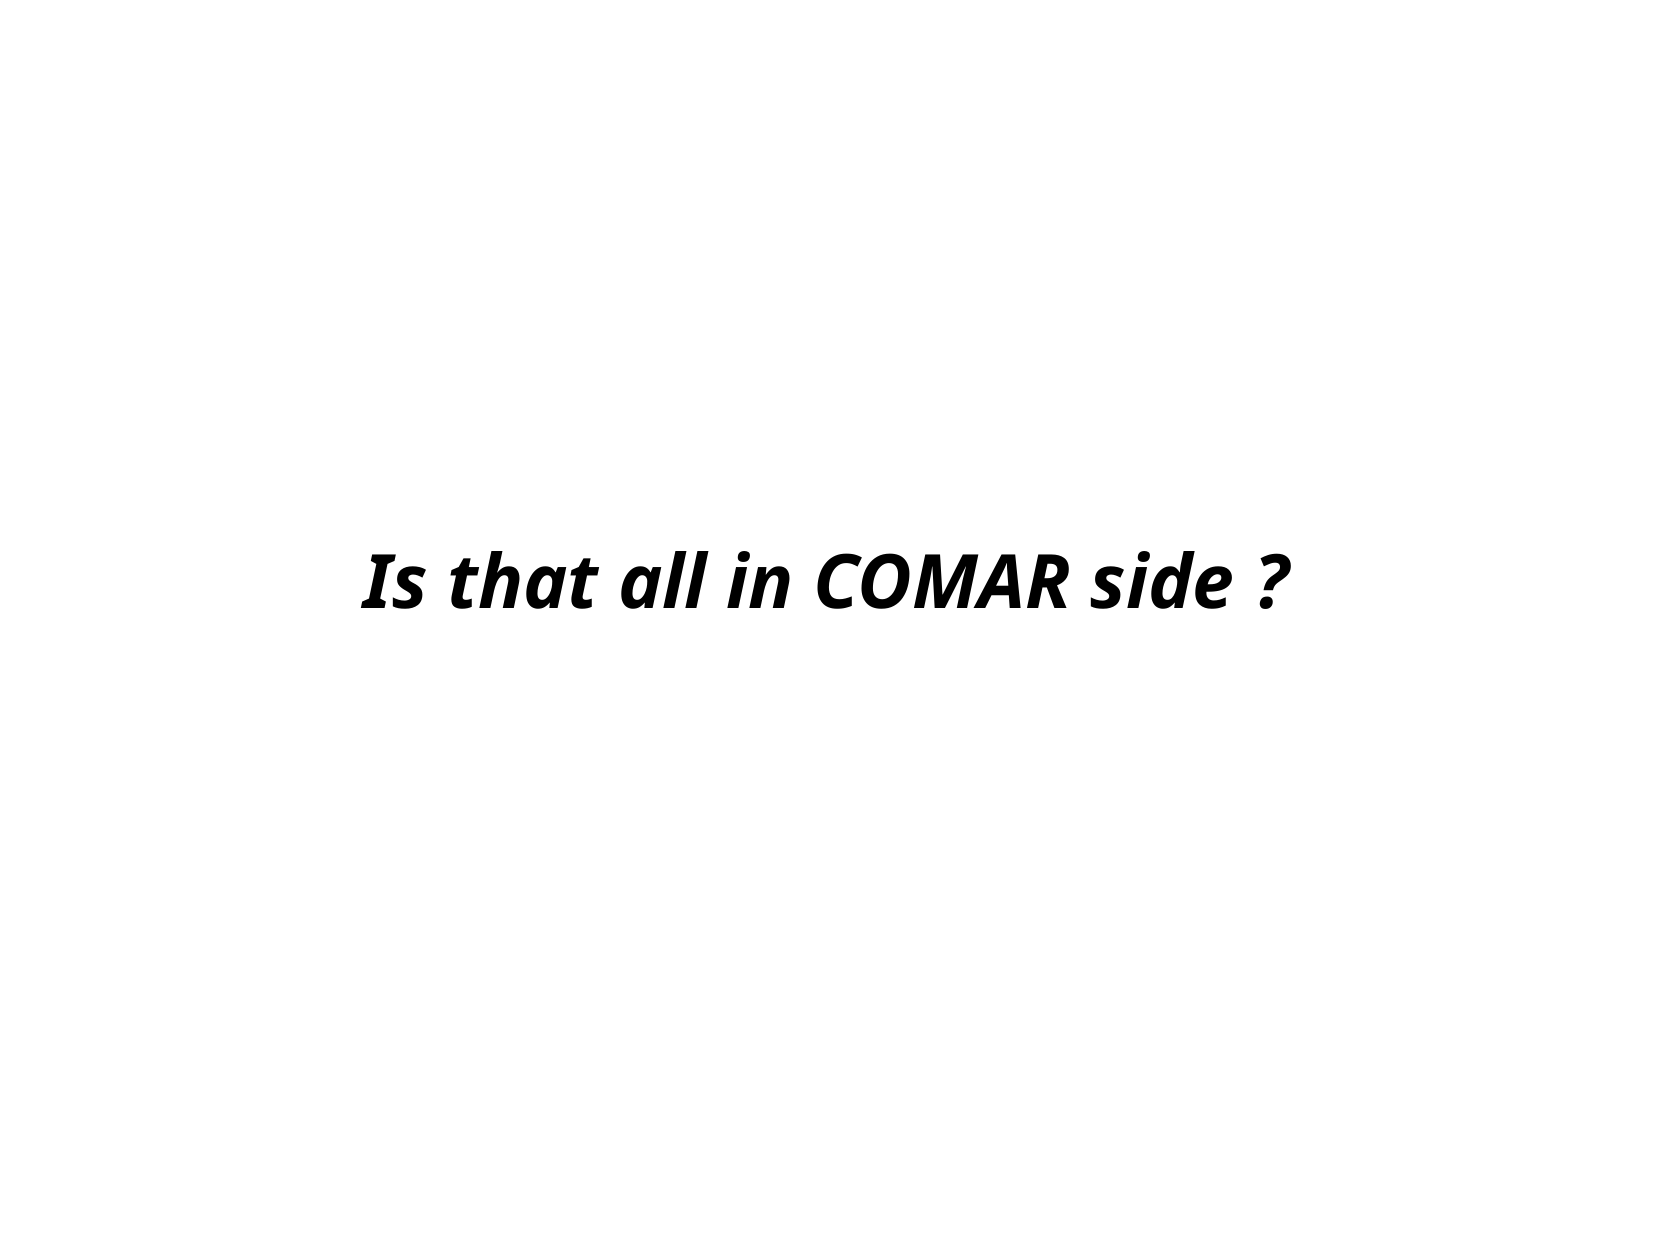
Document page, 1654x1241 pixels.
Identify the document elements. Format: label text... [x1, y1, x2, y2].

subtitle Is that all in COMAR side ? [82, 49, 1571, 1109]
